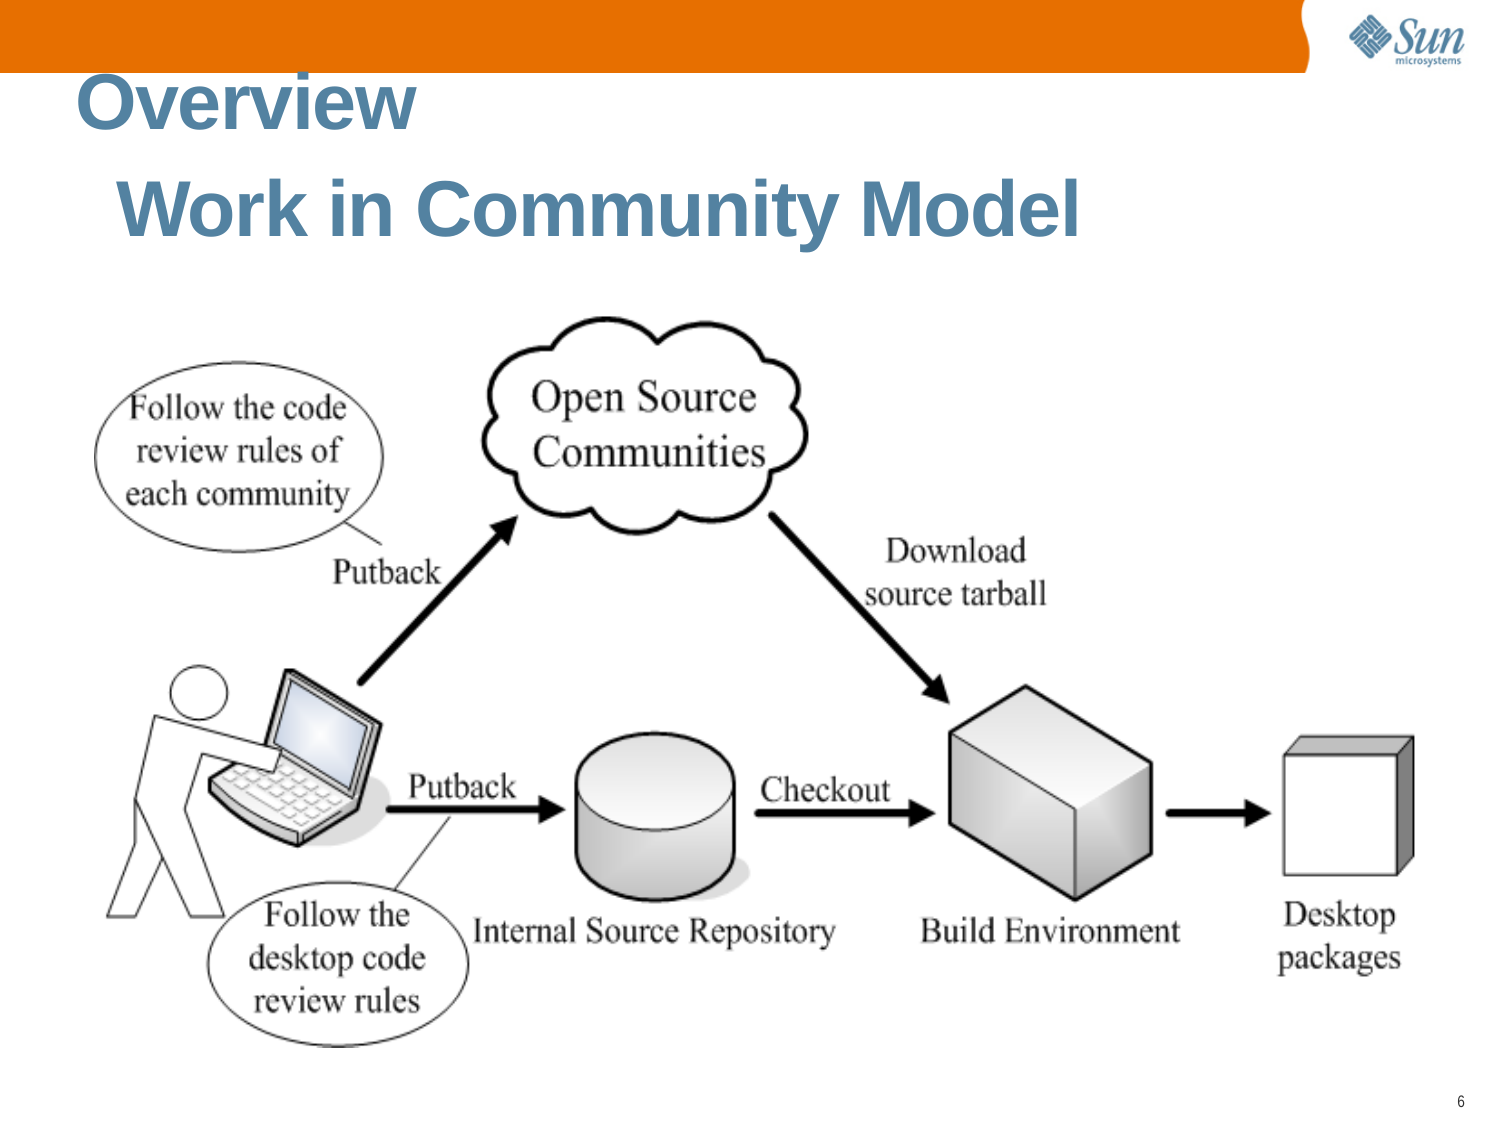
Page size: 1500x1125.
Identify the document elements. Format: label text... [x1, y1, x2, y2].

title Overview Work in Community Model [75, 87, 1479, 283]
picture [94, 315, 1471, 1049]
picture [0, 0, 1500, 73]
